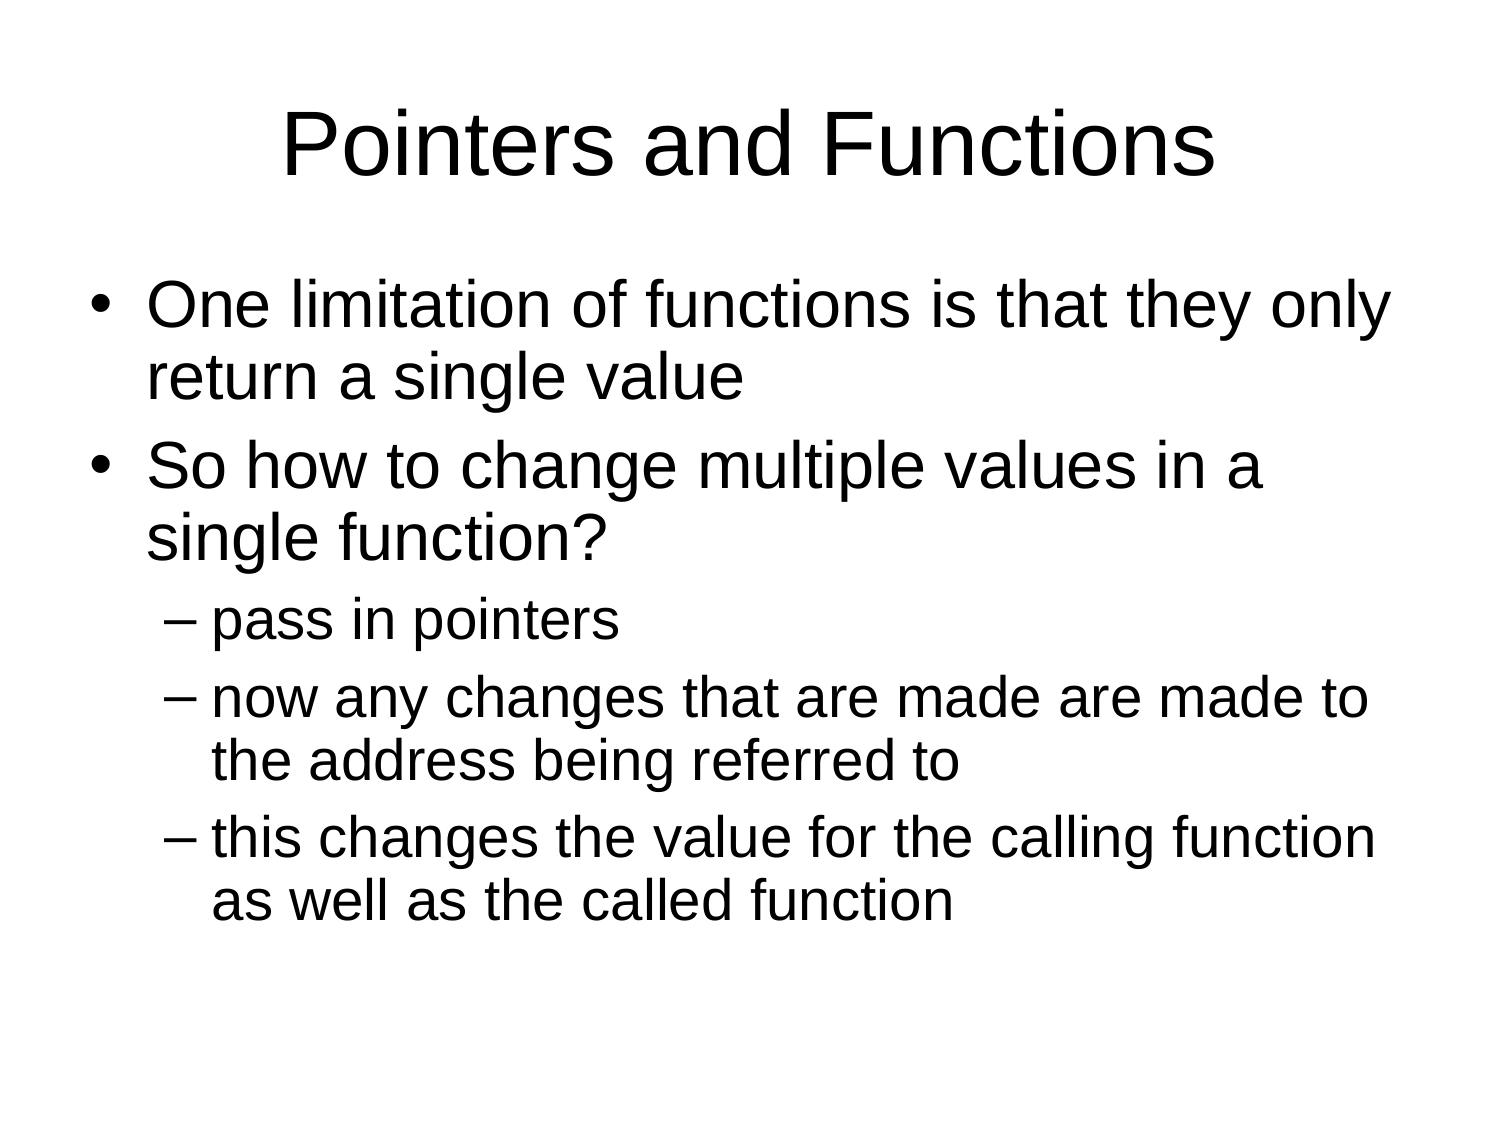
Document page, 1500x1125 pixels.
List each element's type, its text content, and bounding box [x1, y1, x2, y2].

list One limitation of functions is that they only return a single value So how to change multiple values in a single function? pass in pointers now any changes that are made are made to the address being referred to this changes the value for the calling function as well as the called function [75, 262, 1426, 1005]
title Pointers and Functions [75, 45, 1426, 233]
